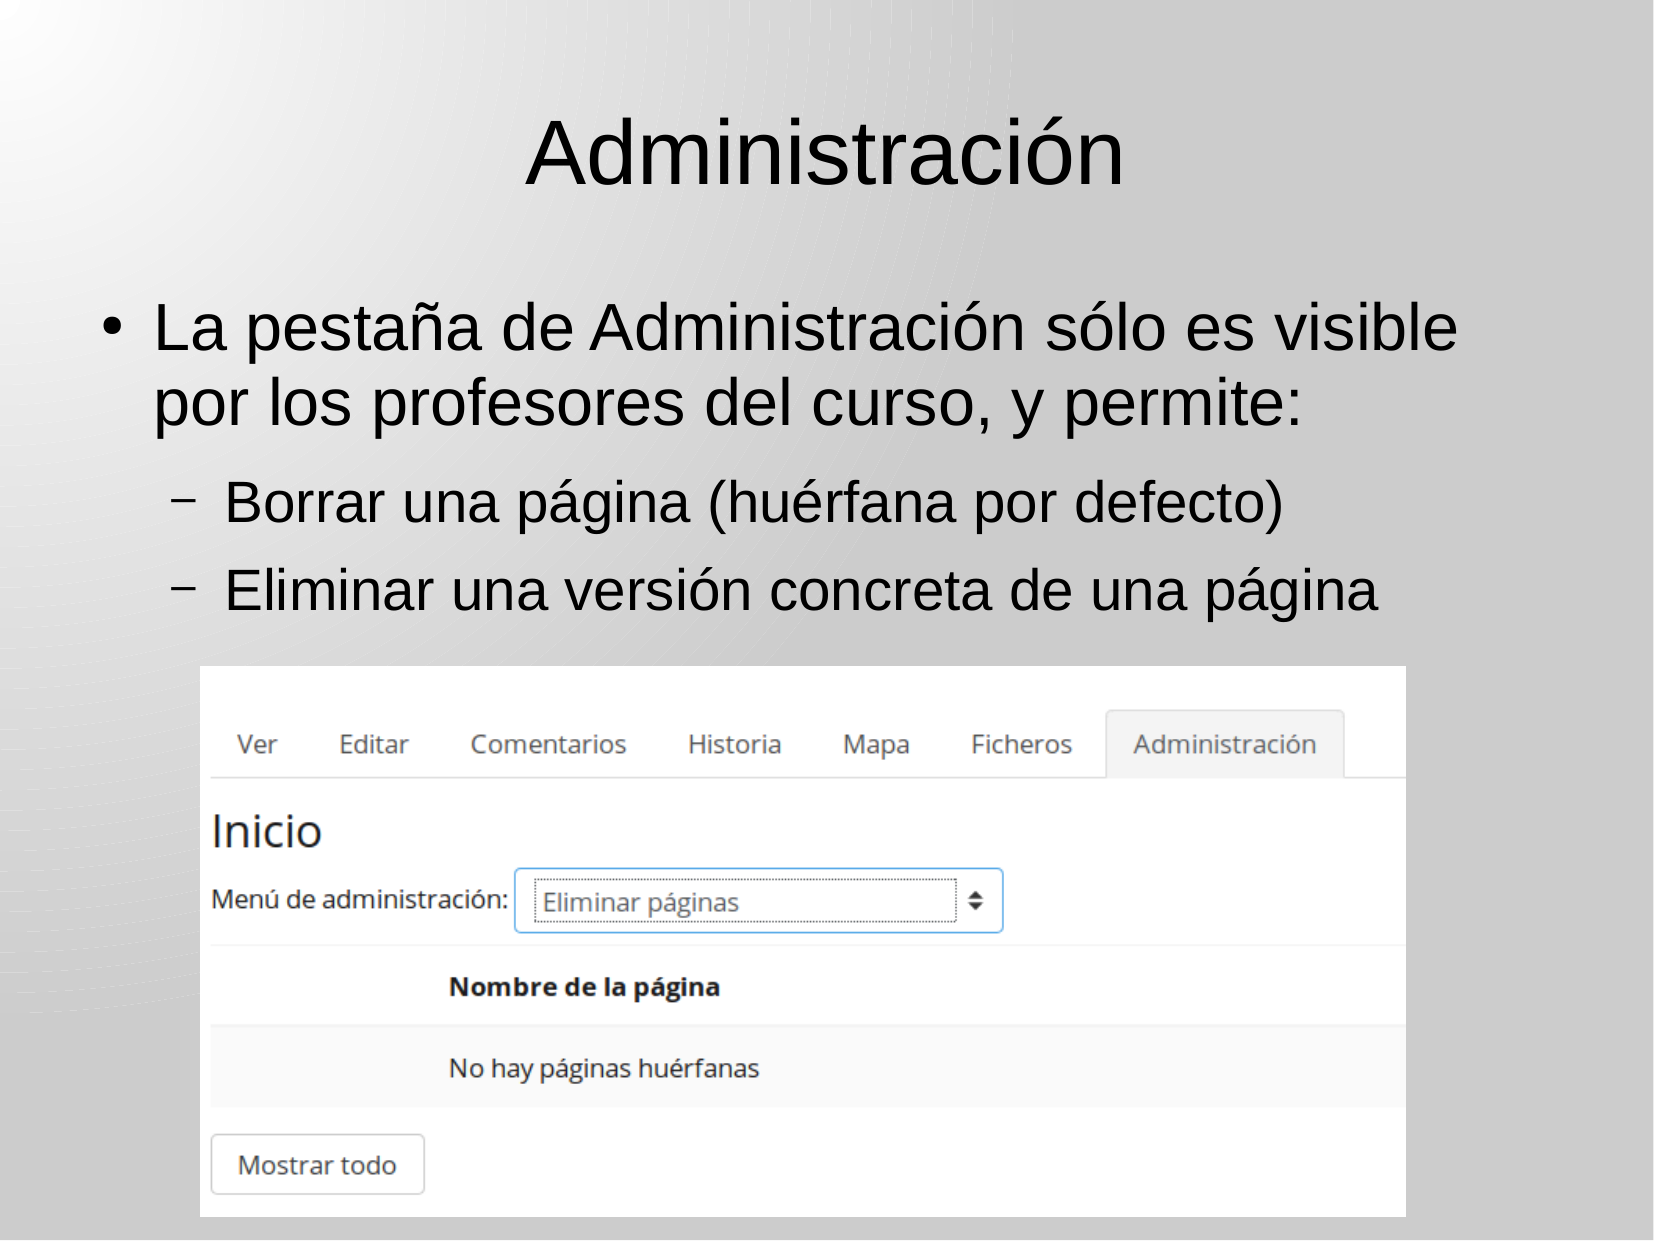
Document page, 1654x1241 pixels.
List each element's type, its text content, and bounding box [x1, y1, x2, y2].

list La pestaña de Administración sólo es visible por los profesores del curso, y permite: Borrar una página (huérfana por defecto) Eliminar una versión concreta de una página [82, 290, 1477, 1109]
picture [200, 666, 1406, 1217]
title Administración [82, 49, 1571, 257]
